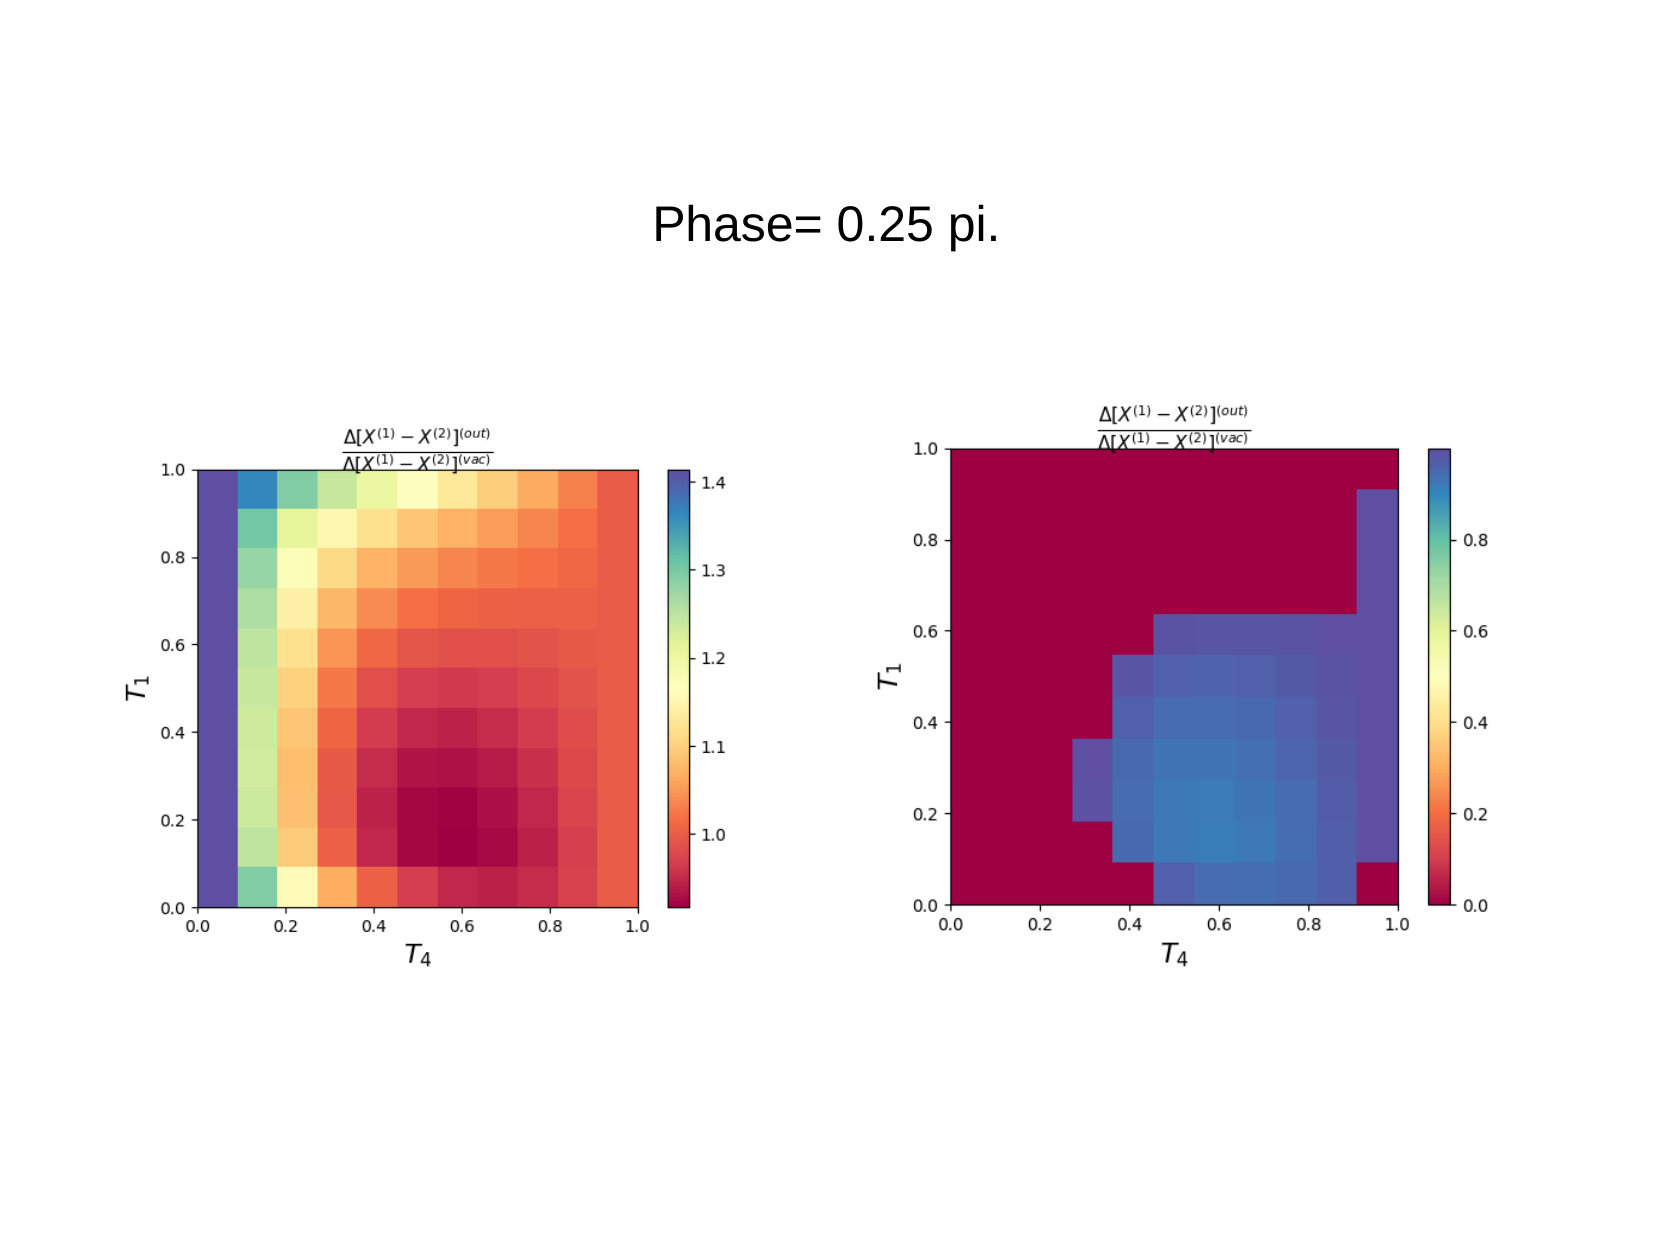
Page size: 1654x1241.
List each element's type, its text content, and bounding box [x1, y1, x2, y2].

title Phase= 0.25 pi. [578, 188, 1075, 260]
picture [70, 377, 1595, 970]
